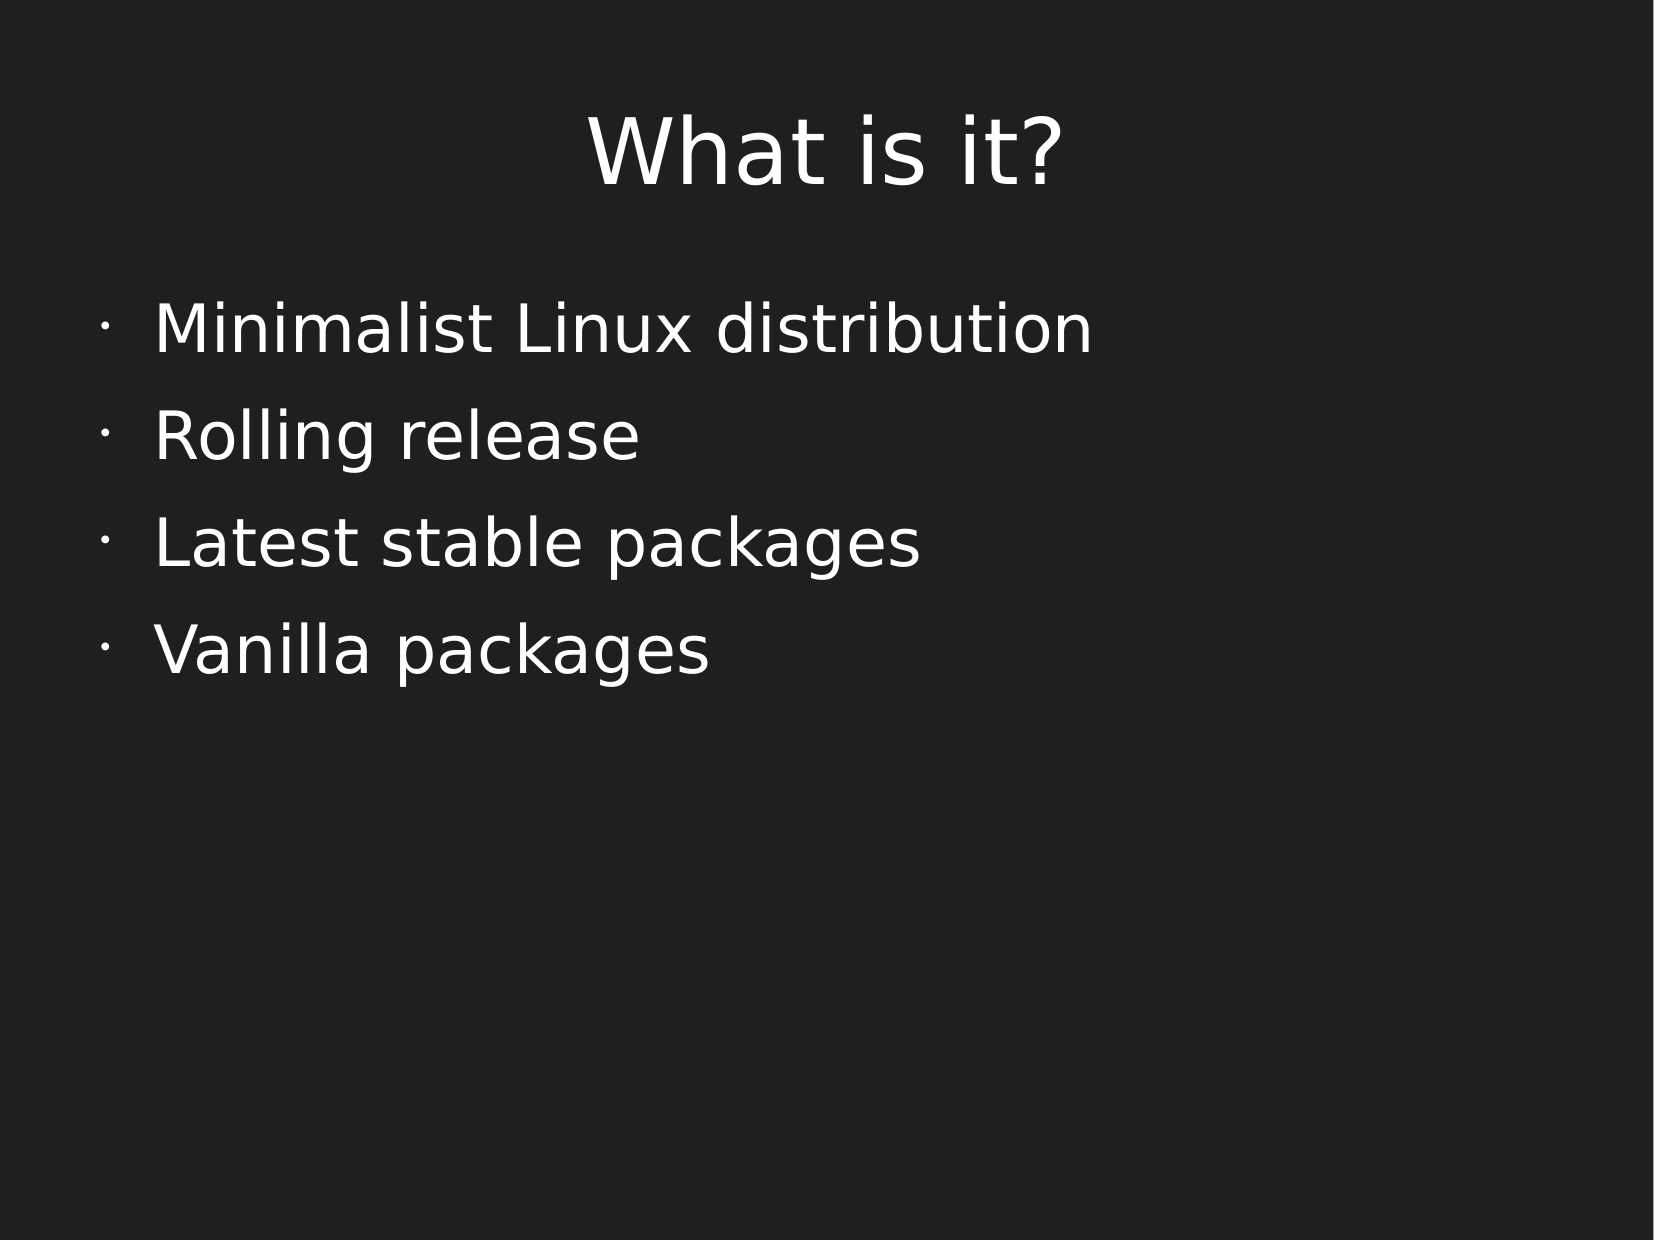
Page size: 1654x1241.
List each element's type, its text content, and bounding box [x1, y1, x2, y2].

title What is it? [82, 49, 1571, 257]
list Minimalist Linux distribution Rolling release Latest stable packages Vanilla packages [82, 290, 1571, 1010]
